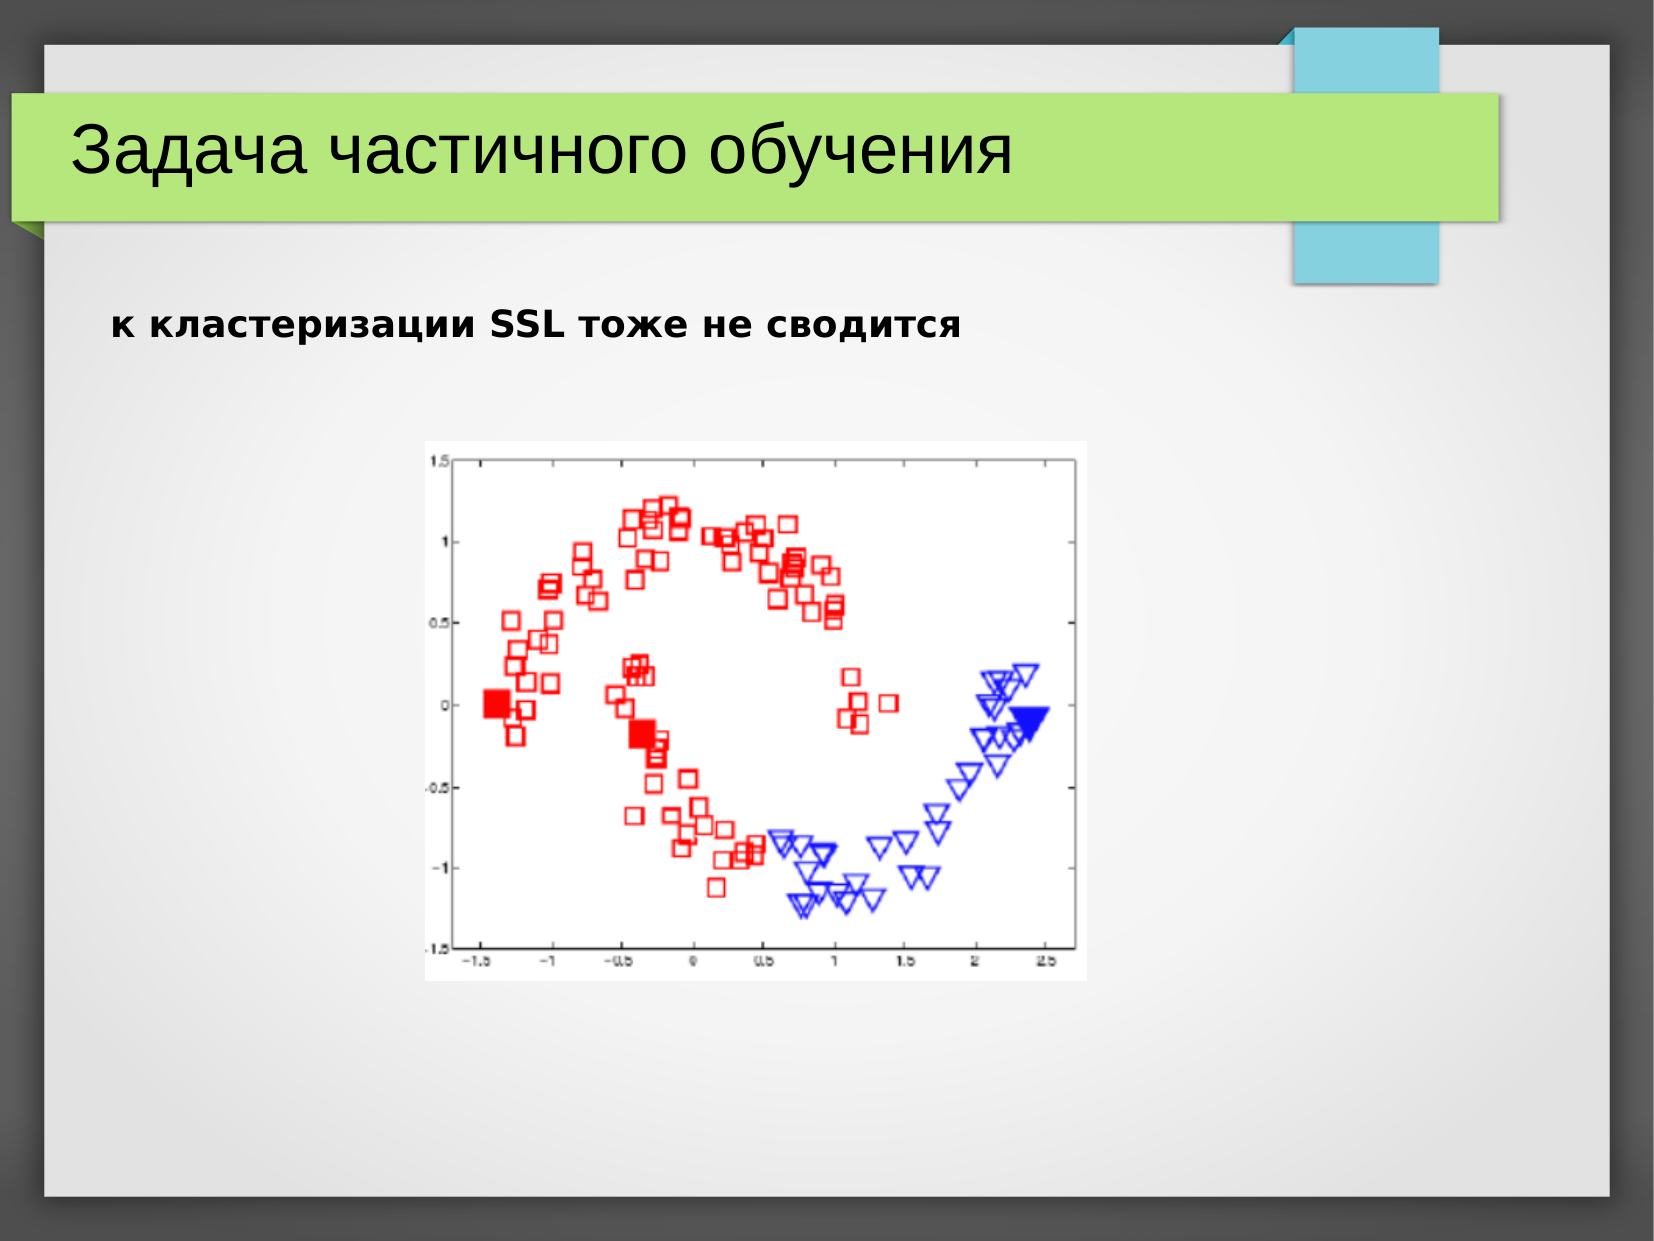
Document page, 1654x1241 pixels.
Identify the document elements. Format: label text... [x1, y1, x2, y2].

title Задача частичного обучения [70, 109, 1134, 189]
picture [0, 0, 1654, 1241]
text_box к кластеризации SSL тоже не сводится [95, 295, 1276, 355]
